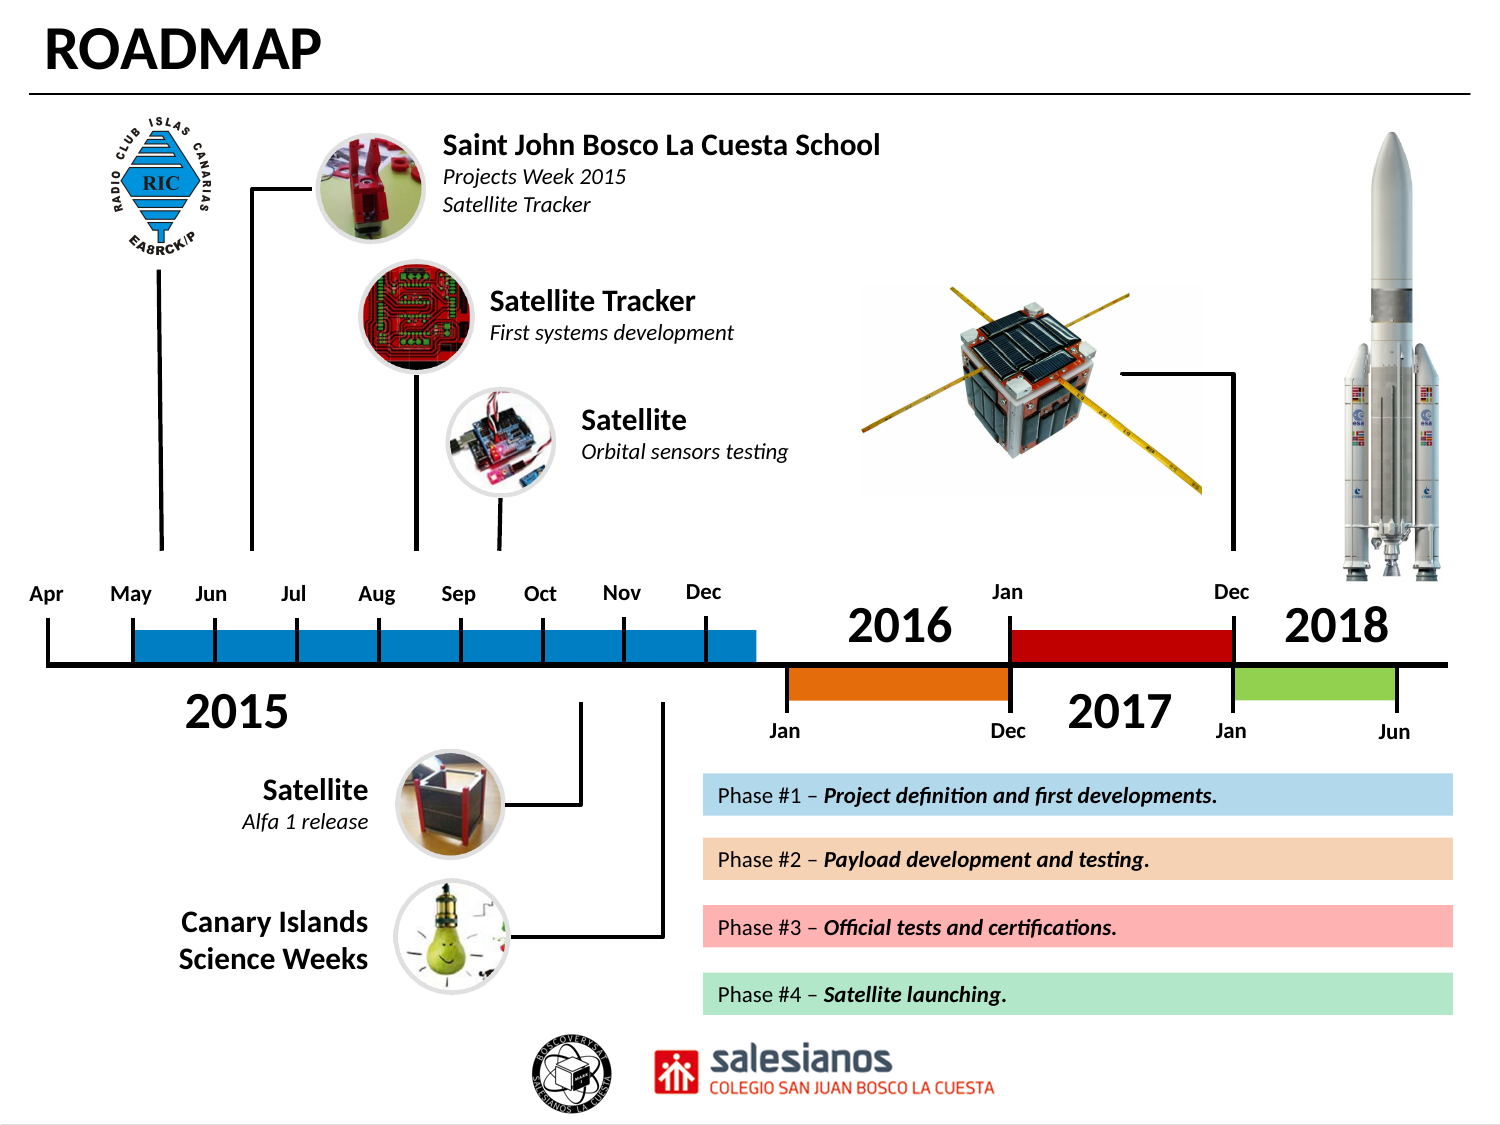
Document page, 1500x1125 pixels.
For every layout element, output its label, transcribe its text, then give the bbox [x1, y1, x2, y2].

text_box [135, 630, 213, 662]
text_box Nov [568, 570, 676, 613]
text_box Satellite Orbital sensors testing [566, 392, 860, 472]
text_box Aug [330, 571, 417, 614]
text_box May [88, 571, 170, 614]
text_box Oct [499, 571, 582, 614]
text_box Phase #2 – Payload development and testing. [703, 837, 1453, 880]
text_box Sep [417, 571, 499, 614]
text_box Canary Islands Science Weeks [53, 893, 384, 984]
text_box Dec [955, 708, 1062, 752]
text_box Jan [731, 708, 839, 752]
text_box [217, 630, 295, 662]
text_box Dec [1178, 568, 1286, 612]
text_box [381, 630, 459, 662]
text_box 2018 [1248, 583, 1425, 661]
text_box ROADMAP [29, 0, 1472, 90]
text_box [299, 630, 377, 662]
text_box Phase #1 – Project definition and first developments. [703, 773, 1453, 816]
text_box [789, 668, 1008, 701]
text_box Phase #4 – Satellite launching. [703, 972, 1453, 1015]
text_box Jan [1177, 708, 1285, 751]
text_box [463, 630, 541, 662]
text_box Apr [5, 571, 88, 614]
text_box Jun [170, 571, 253, 614]
text_box 2017 [1032, 669, 1208, 747]
text_box [708, 630, 757, 662]
text_box Jan [954, 569, 1061, 612]
text_box [1235, 668, 1395, 701]
text_box Jun [1341, 708, 1448, 752]
picture [0, 0, 1500, 1125]
text_box 2015 [149, 668, 325, 747]
text_box Jul [253, 571, 330, 614]
text_box Saint John Bosco La Cuesta School Projects Week 2015 Satellite Tracker [428, 117, 909, 225]
text_box 2016 [811, 583, 988, 661]
text_box Satellite Alfa 1 release [53, 761, 384, 842]
text_box Satellite Tracker First systems development [475, 273, 956, 353]
text_box [1012, 630, 1232, 662]
text_box [626, 630, 704, 662]
text_box [545, 630, 622, 662]
text_box Phase #3 – Official tests and certifications. [703, 905, 1453, 948]
text_box Dec [650, 569, 757, 612]
